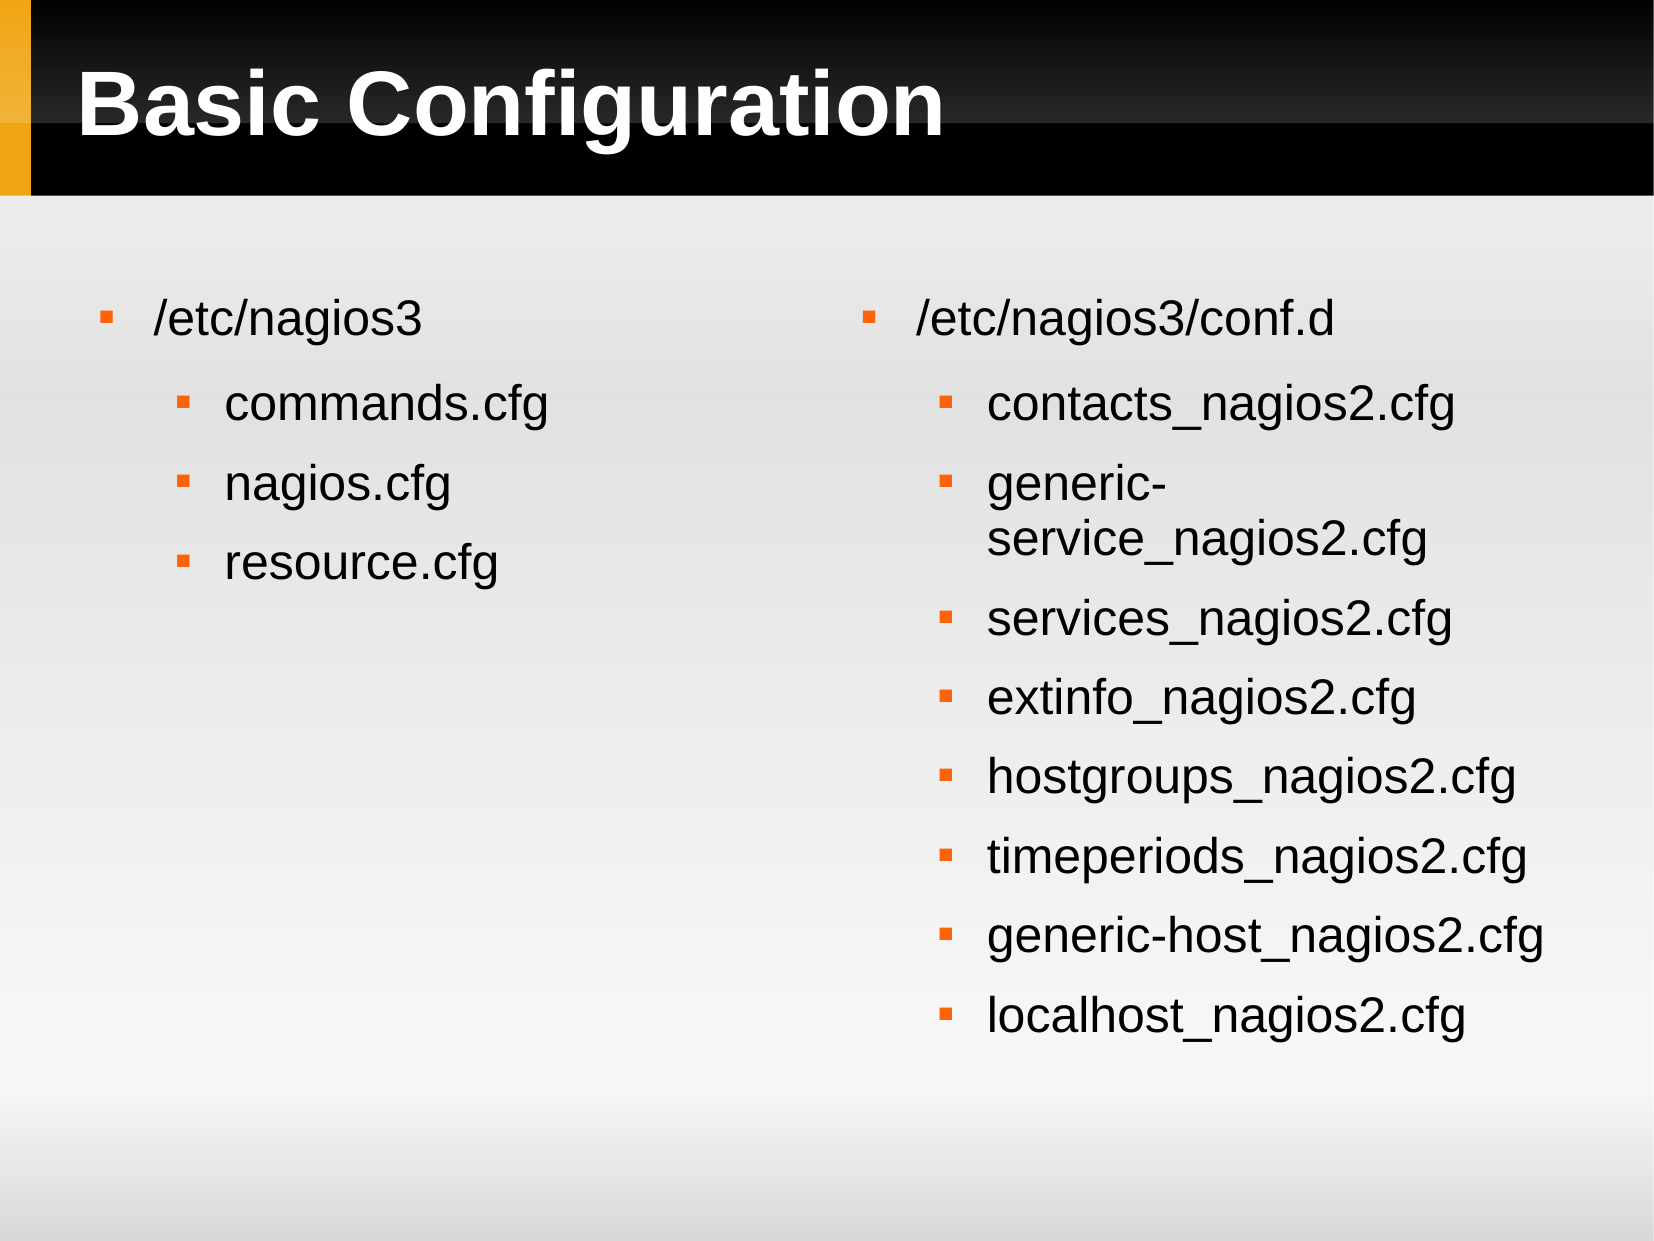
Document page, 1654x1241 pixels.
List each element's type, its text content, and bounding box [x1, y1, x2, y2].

list /etc/nagios3 commands.cfg nagios.cfg resource.cfg [82, 290, 809, 1094]
list /etc/nagios3/conf.d contacts_nagios2.cfg generic-service_nagios2.cfg services_nagios2.cfg extinfo_nagios2.cfg hostgroups_nagios2.cfg timeperiods_nagios2.cfg generic-host_nagios2.cfg localhost_nagios2.cfg [845, 290, 1572, 1094]
title Basic Configuration [76, 0, 1565, 208]
picture [0, 0, 1654, 1241]
